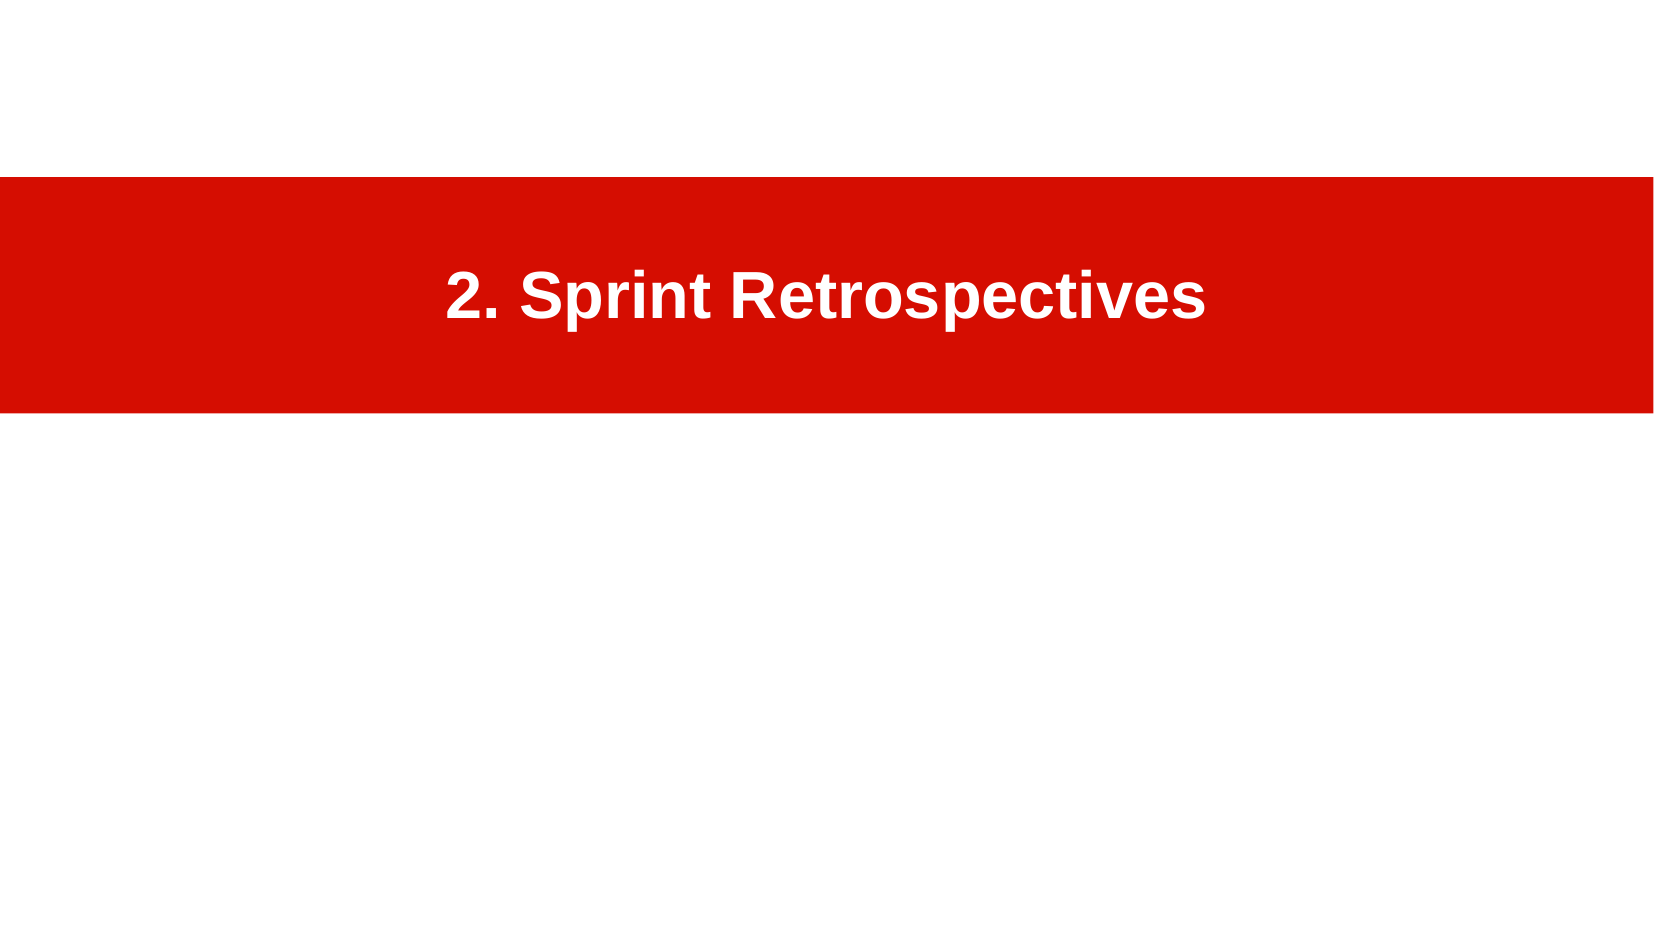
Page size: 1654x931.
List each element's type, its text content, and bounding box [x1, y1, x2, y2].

title 2. Sprint Retrospectives [0, 177, 1654, 414]
